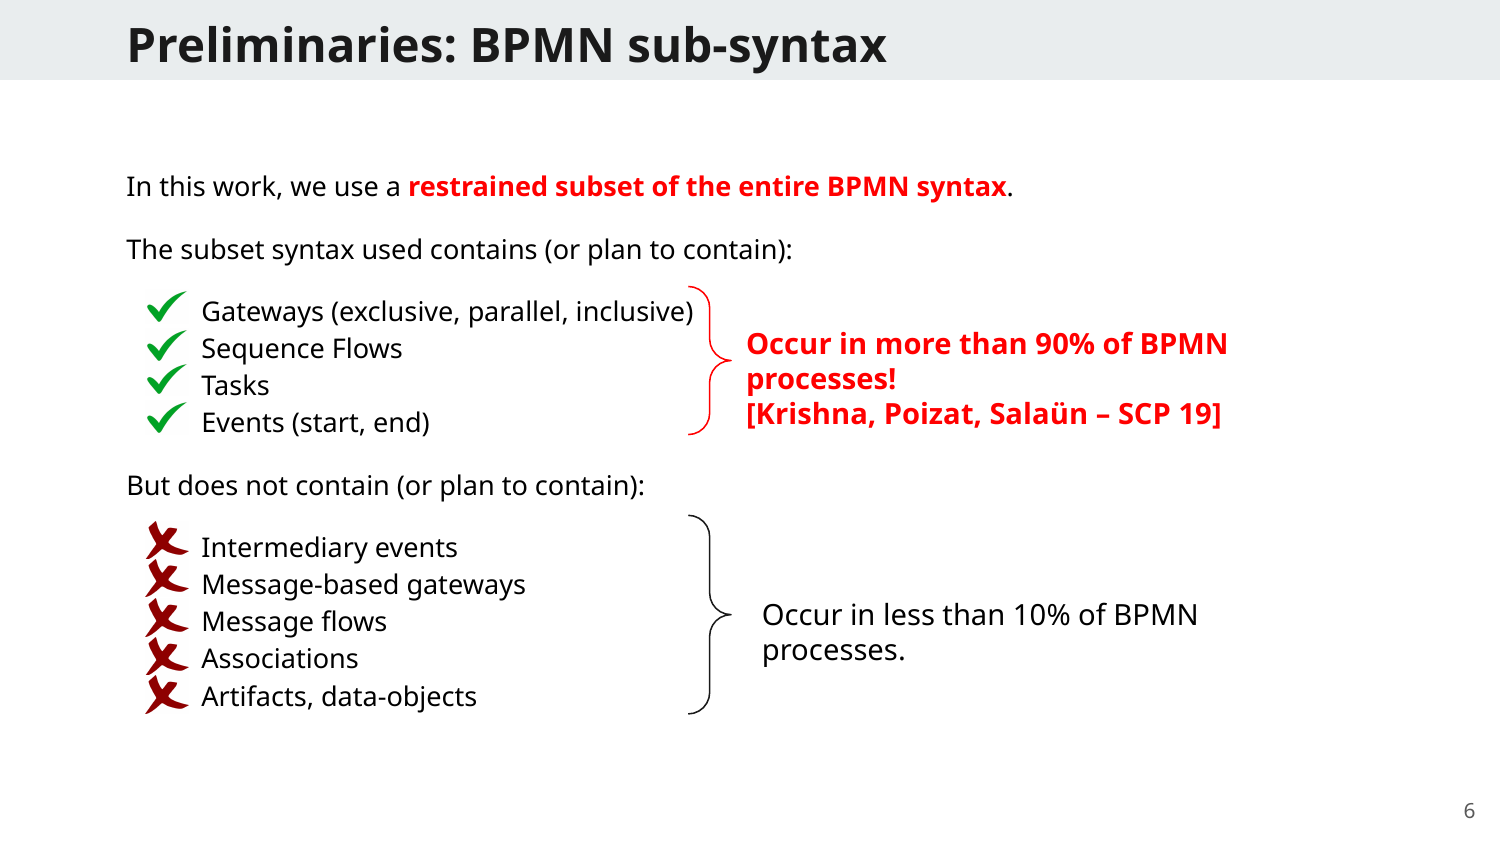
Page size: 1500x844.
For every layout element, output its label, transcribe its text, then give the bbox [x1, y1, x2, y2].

list In this work, we use a restrained subset of the entire BPMN syntax. The subset syntax used contains (or plan to contain): Gateways (exclusive, parallel, inclusive) Sequence Flows Tasks Events (start, end) But does not contain (or plan to contain): Intermediary events Message-based gateways Message flows Associations Artifacts, data-objects [111, 150, 1373, 836]
slide_number <numéro> [1400, 779, 1491, 844]
picture [145, 598, 189, 714]
picture [145, 521, 189, 597]
text_box Occur in more than 90% of BPMN processes! [Krishna, Poizat, Salaün – SCP 19] [731, 310, 1389, 445]
picture [145, 289, 189, 324]
title Preliminaries: BPMN sub-syntax [111, 0, 1373, 88]
text_box Occur in less than 10% of BPMN processes. [746, 581, 1344, 682]
picture [145, 328, 189, 396]
picture [145, 400, 189, 435]
